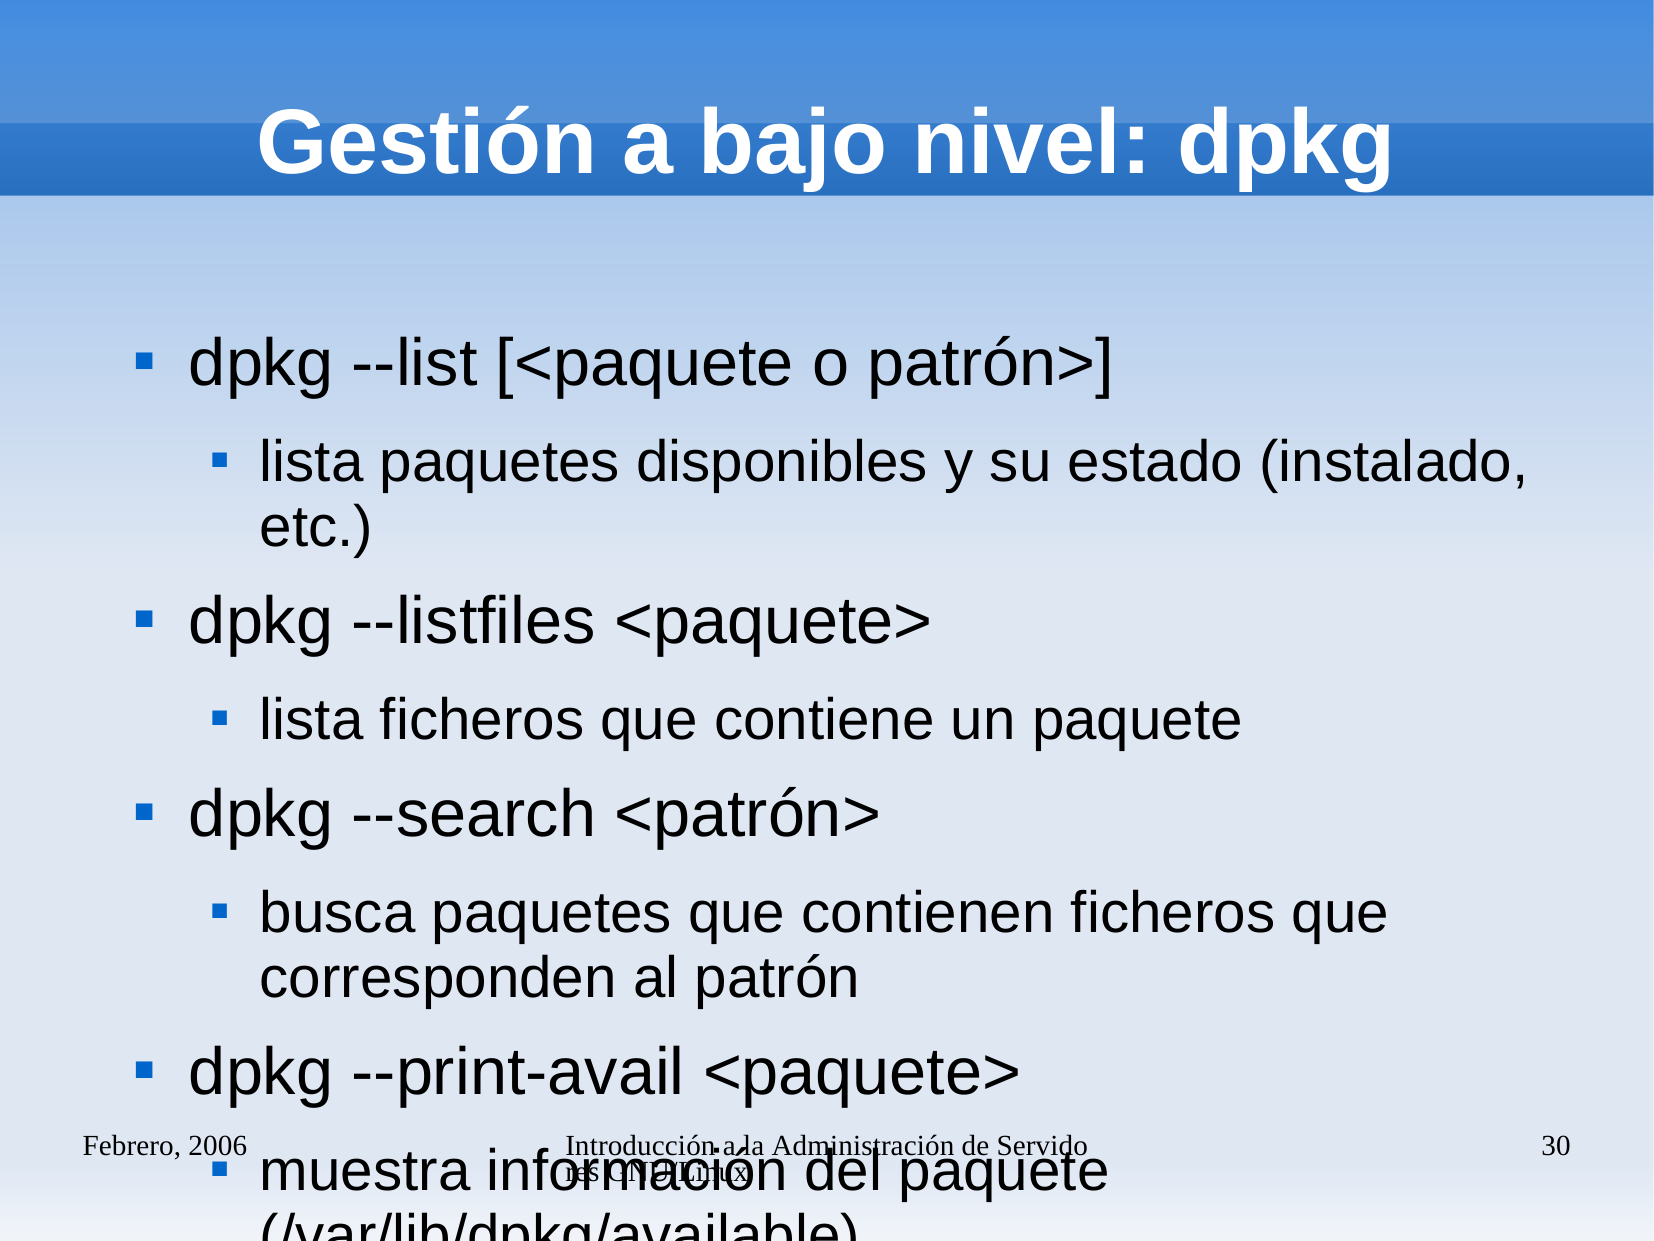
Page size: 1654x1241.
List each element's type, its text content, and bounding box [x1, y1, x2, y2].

list dpkg --list [<paquete o patrón>] lista paquetes disponibles y su estado (instalado, etc.) dpkg --listfiles <paquete> lista ficheros que contiene un paquete dpkg --search <patrón> busca paquetes que contienen ficheros que corresponden al patrón dpkg --print-avail <paquete> muestra información del paquete (/var/lib/dpkg/available) dpkg-repack paquete re-empaqueta un paquete instalado, con su configuración actual. [118, 324, 1536, 1241]
picture [0, 0, 1654, 1241]
title Gestión a bajo nivel: dpkg [88, 37, 1565, 246]
